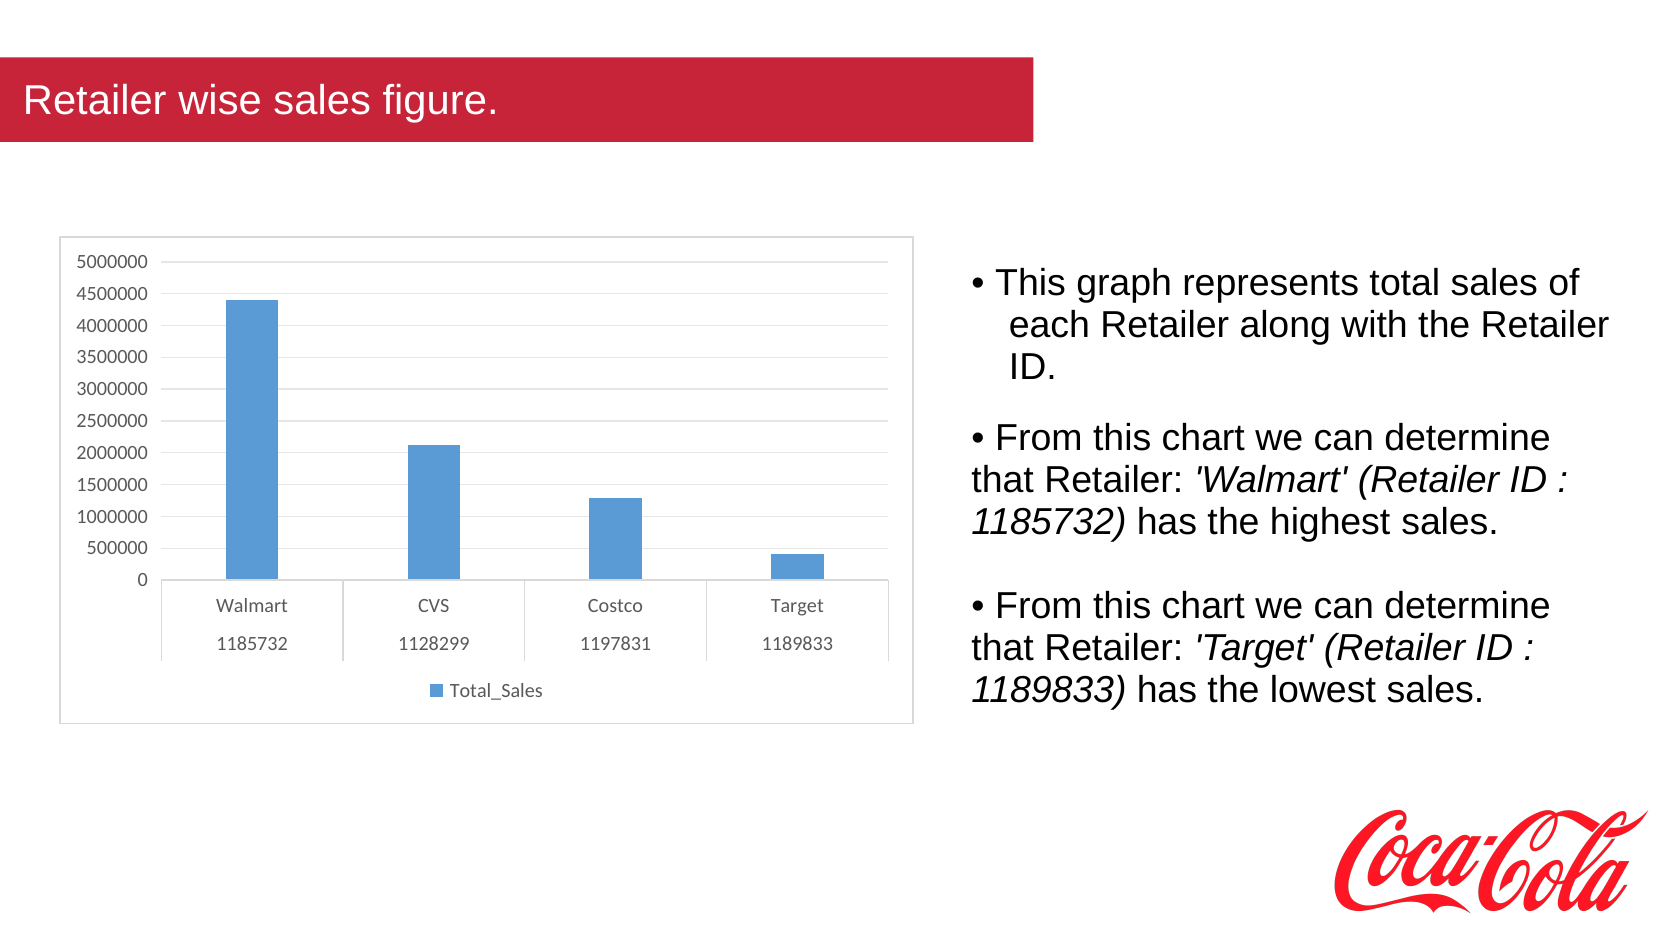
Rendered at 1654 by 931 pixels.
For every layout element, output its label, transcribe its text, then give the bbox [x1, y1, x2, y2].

picture [59, 236, 916, 725]
picture [1334, 772, 1650, 931]
text_box • This graph represents total sales of each Retailer along with the Retailer ID. • From this chart we can determine that Retailer: 'Walmart' (Retailer ID : 1185732) has the highest sales. • From this chart we can determine that Retailer: 'Target' (Retailer ID : 1189833) has the lowest sales. [956, 253, 1636, 786]
title Retailer wise sales figure. [0, 57, 1034, 142]
